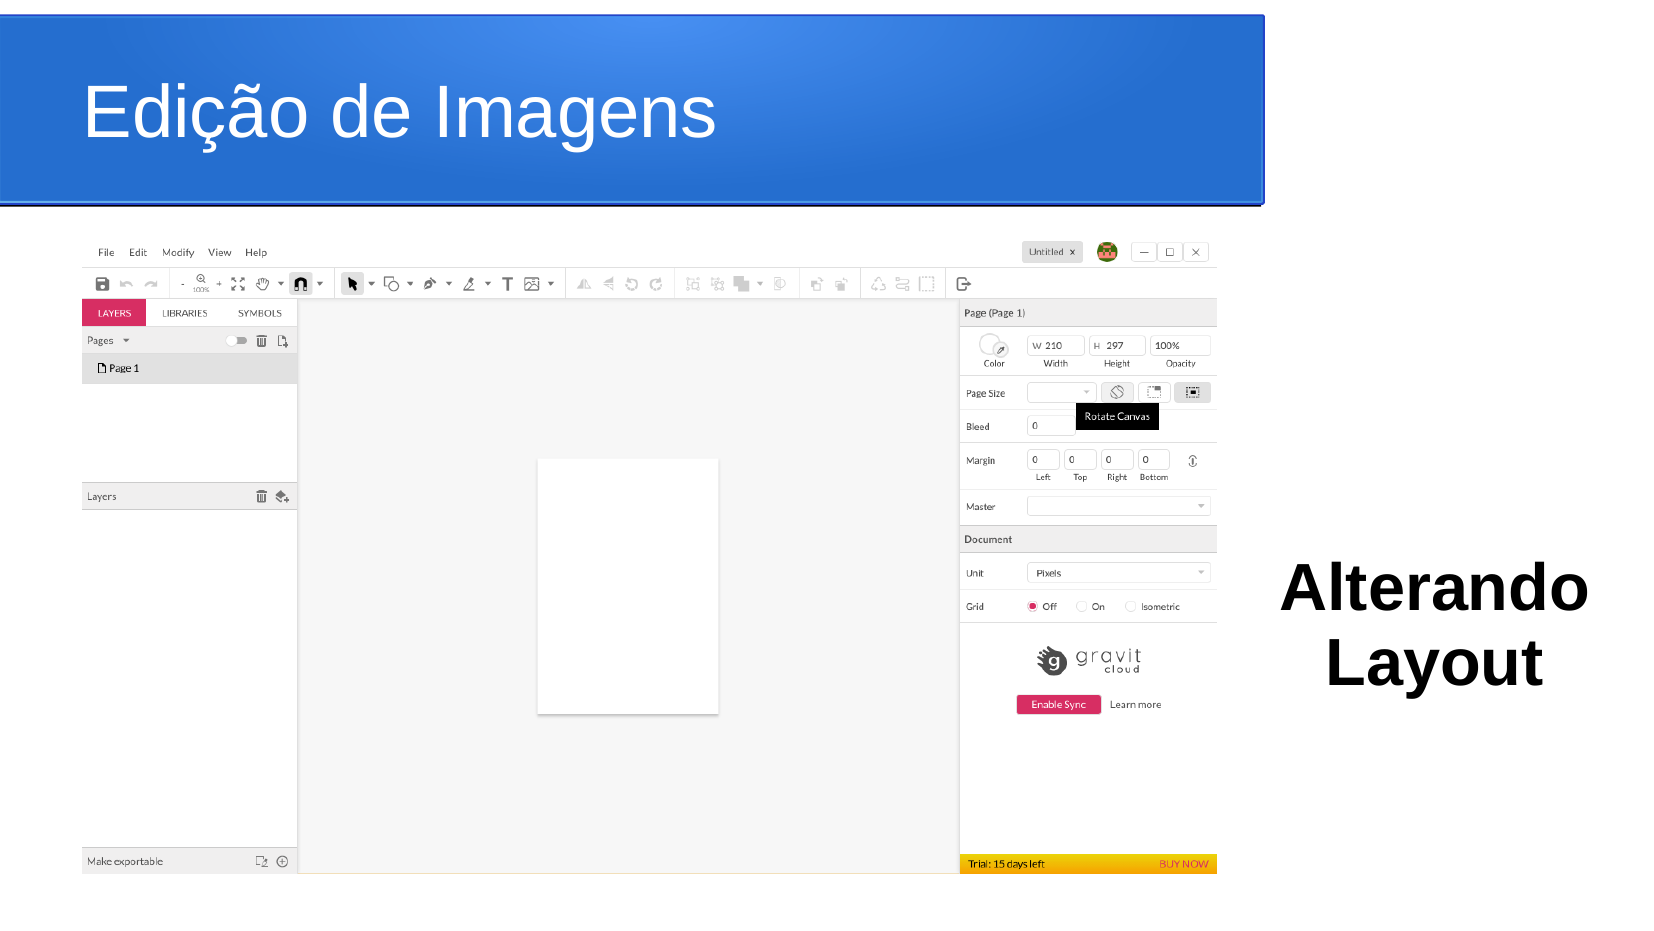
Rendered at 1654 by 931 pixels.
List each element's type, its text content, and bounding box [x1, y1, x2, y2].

title Edição de Imagens [82, 35, 1235, 189]
picture [82, 236, 1217, 875]
subtitle Alterando Layout [1217, 513, 1654, 737]
